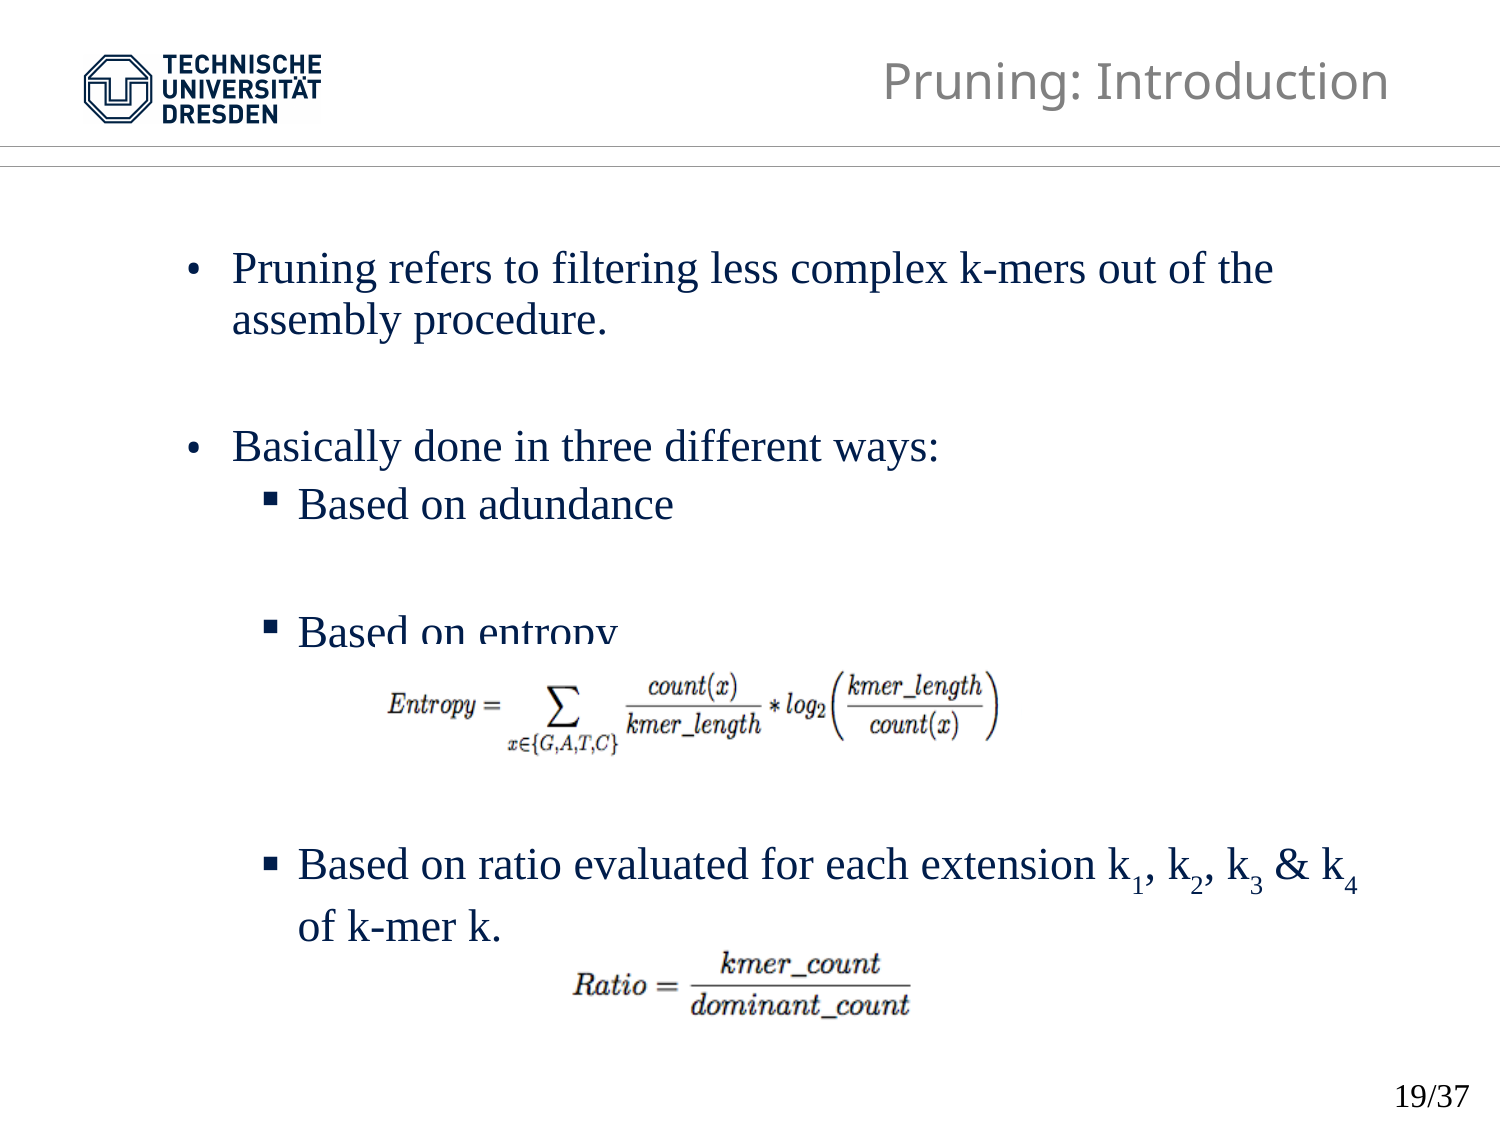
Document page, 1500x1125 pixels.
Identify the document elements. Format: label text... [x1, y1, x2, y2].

list Pruning refers to filtering less complex k-mers out of the assembly procedure. Basically done in three different ways: Based on adundance Based on entropy Based on ratio evaluated for each extension k1, k2, k3 & k4 of k-mer k. [110, 234, 1411, 1081]
picture [375, 644, 1043, 781]
title Pruning: Introduction [472, 12, 1392, 148]
picture [555, 932, 932, 1036]
picture [83, 54, 321, 124]
